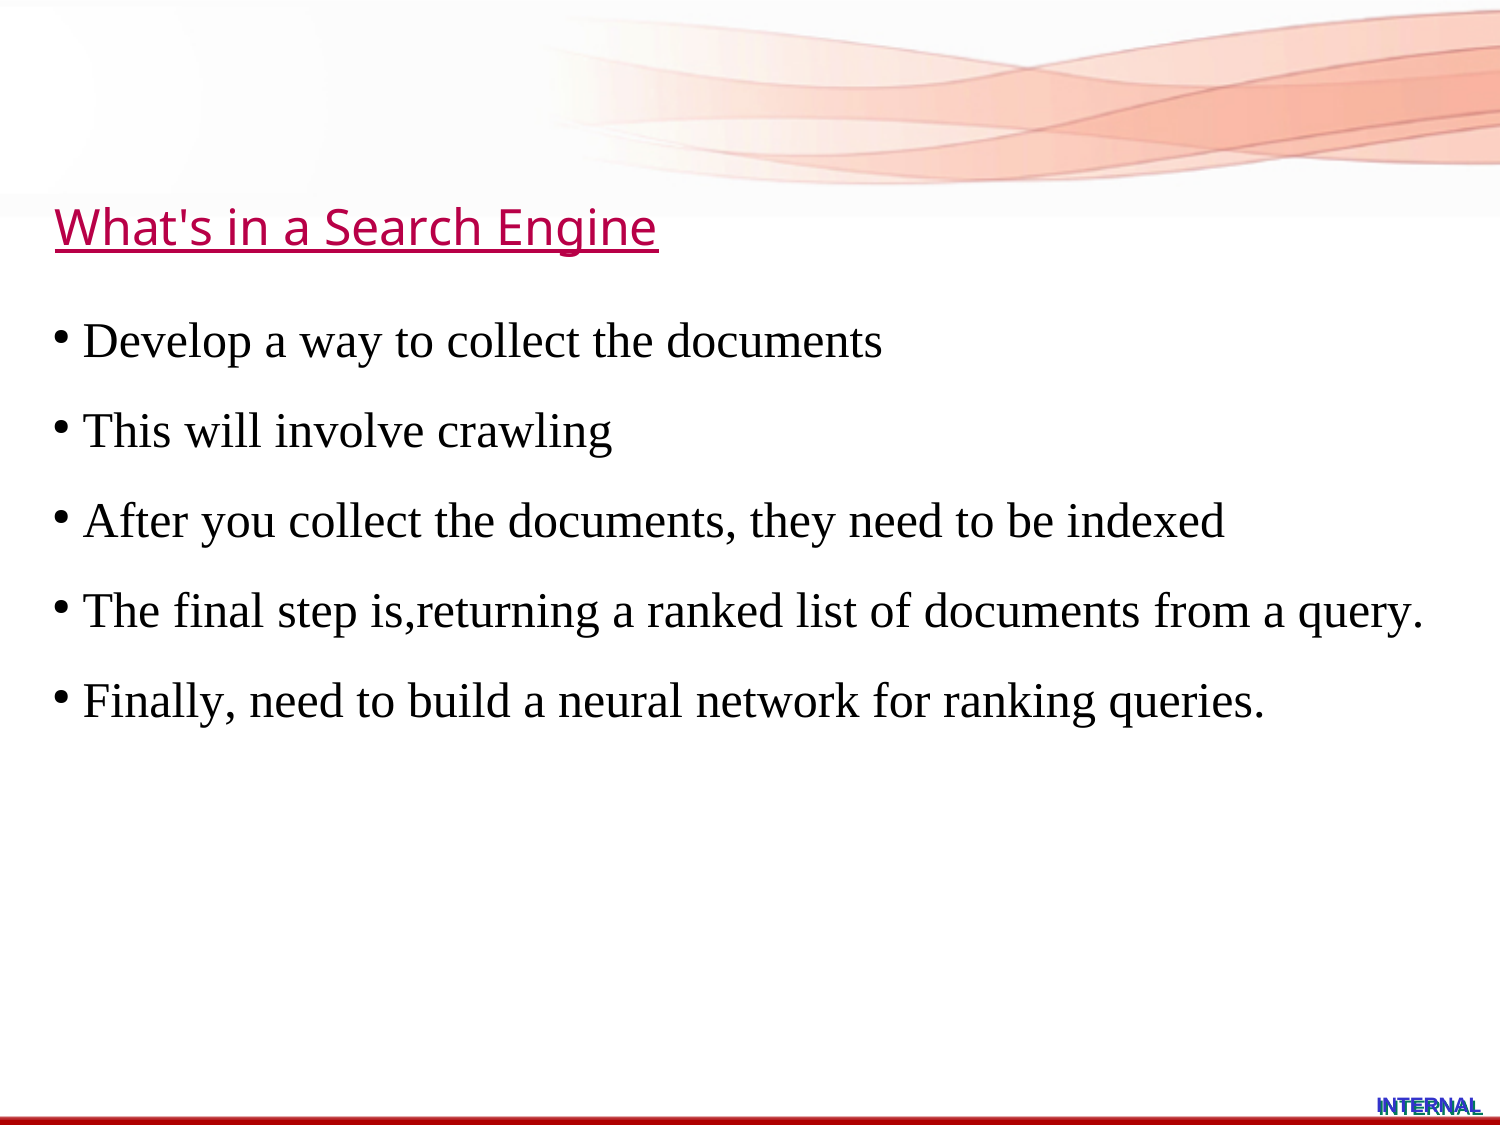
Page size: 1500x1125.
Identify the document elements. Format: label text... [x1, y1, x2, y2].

text_box Develop a way to collect the documents This will involve crawling After you collect the documents, they need to be indexed The final step is,returning a ranked list of documents from a query. Finally, need to build a neural network for ranking queries. [37, 270, 1463, 736]
text_box What's in a Search Engine [39, 187, 753, 263]
picture [0, 0, 1500, 1120]
